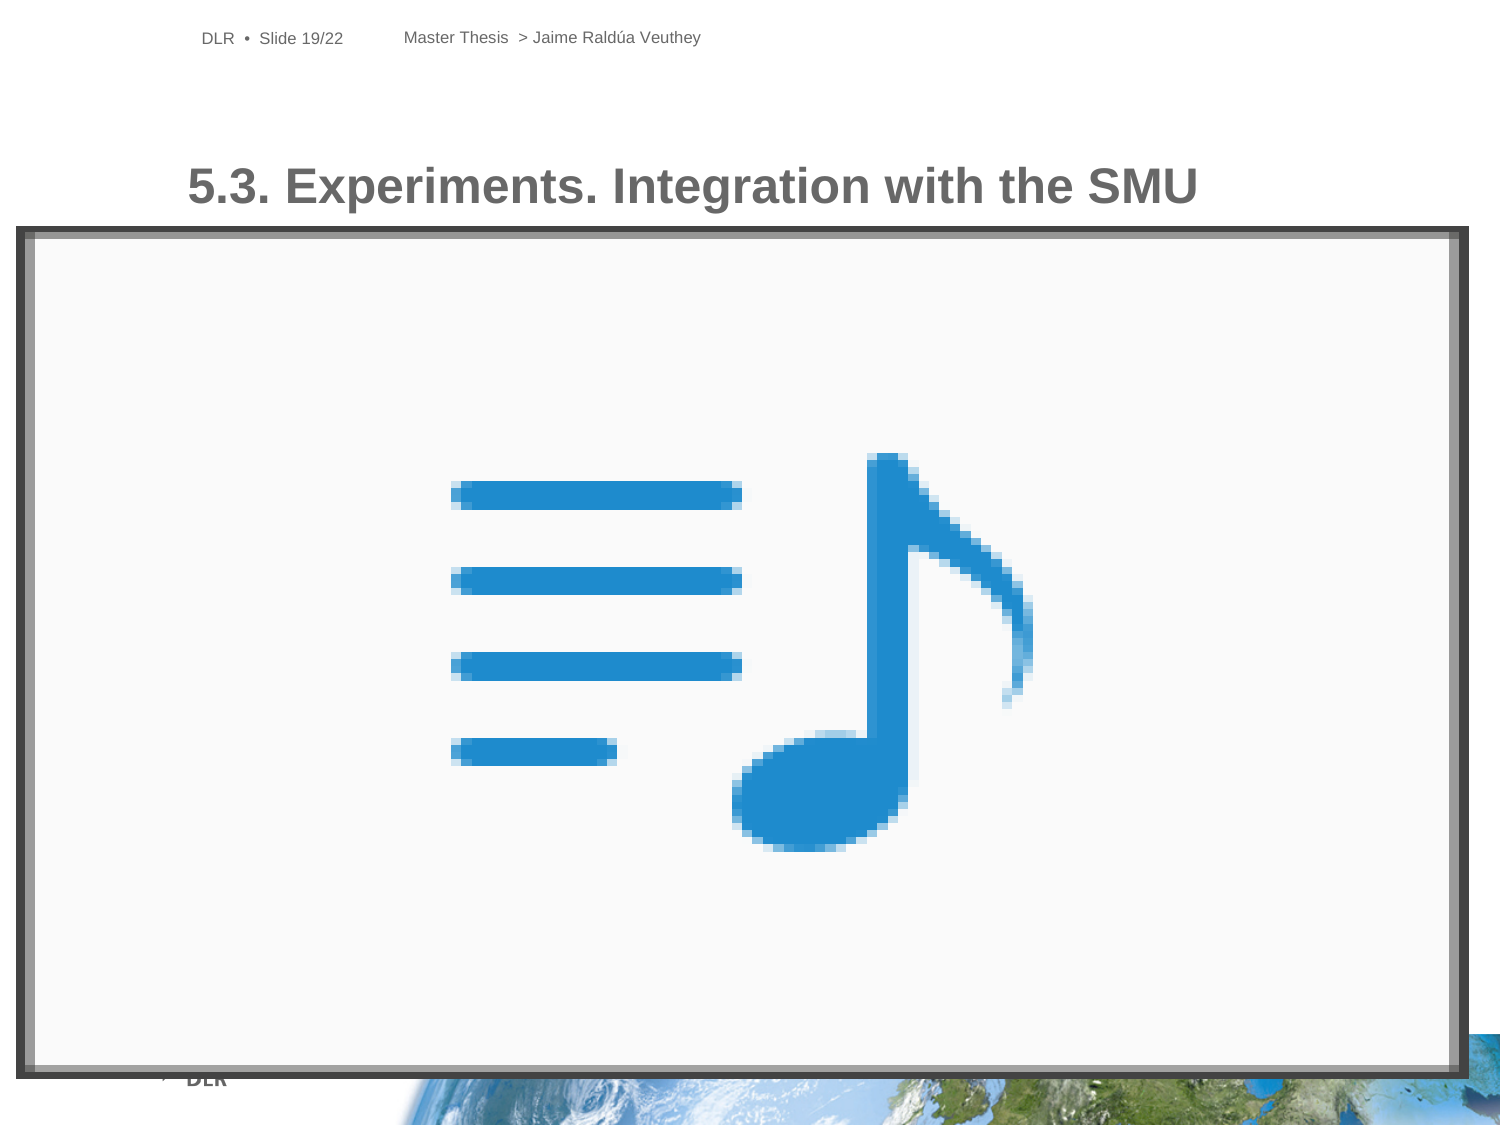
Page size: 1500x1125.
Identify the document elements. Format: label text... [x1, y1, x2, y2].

title 5.3. Experiments. Integration with the SMU [187, 153, 1392, 224]
text_box [15, 224, 1471, 1081]
picture [0, 1034, 1500, 1125]
